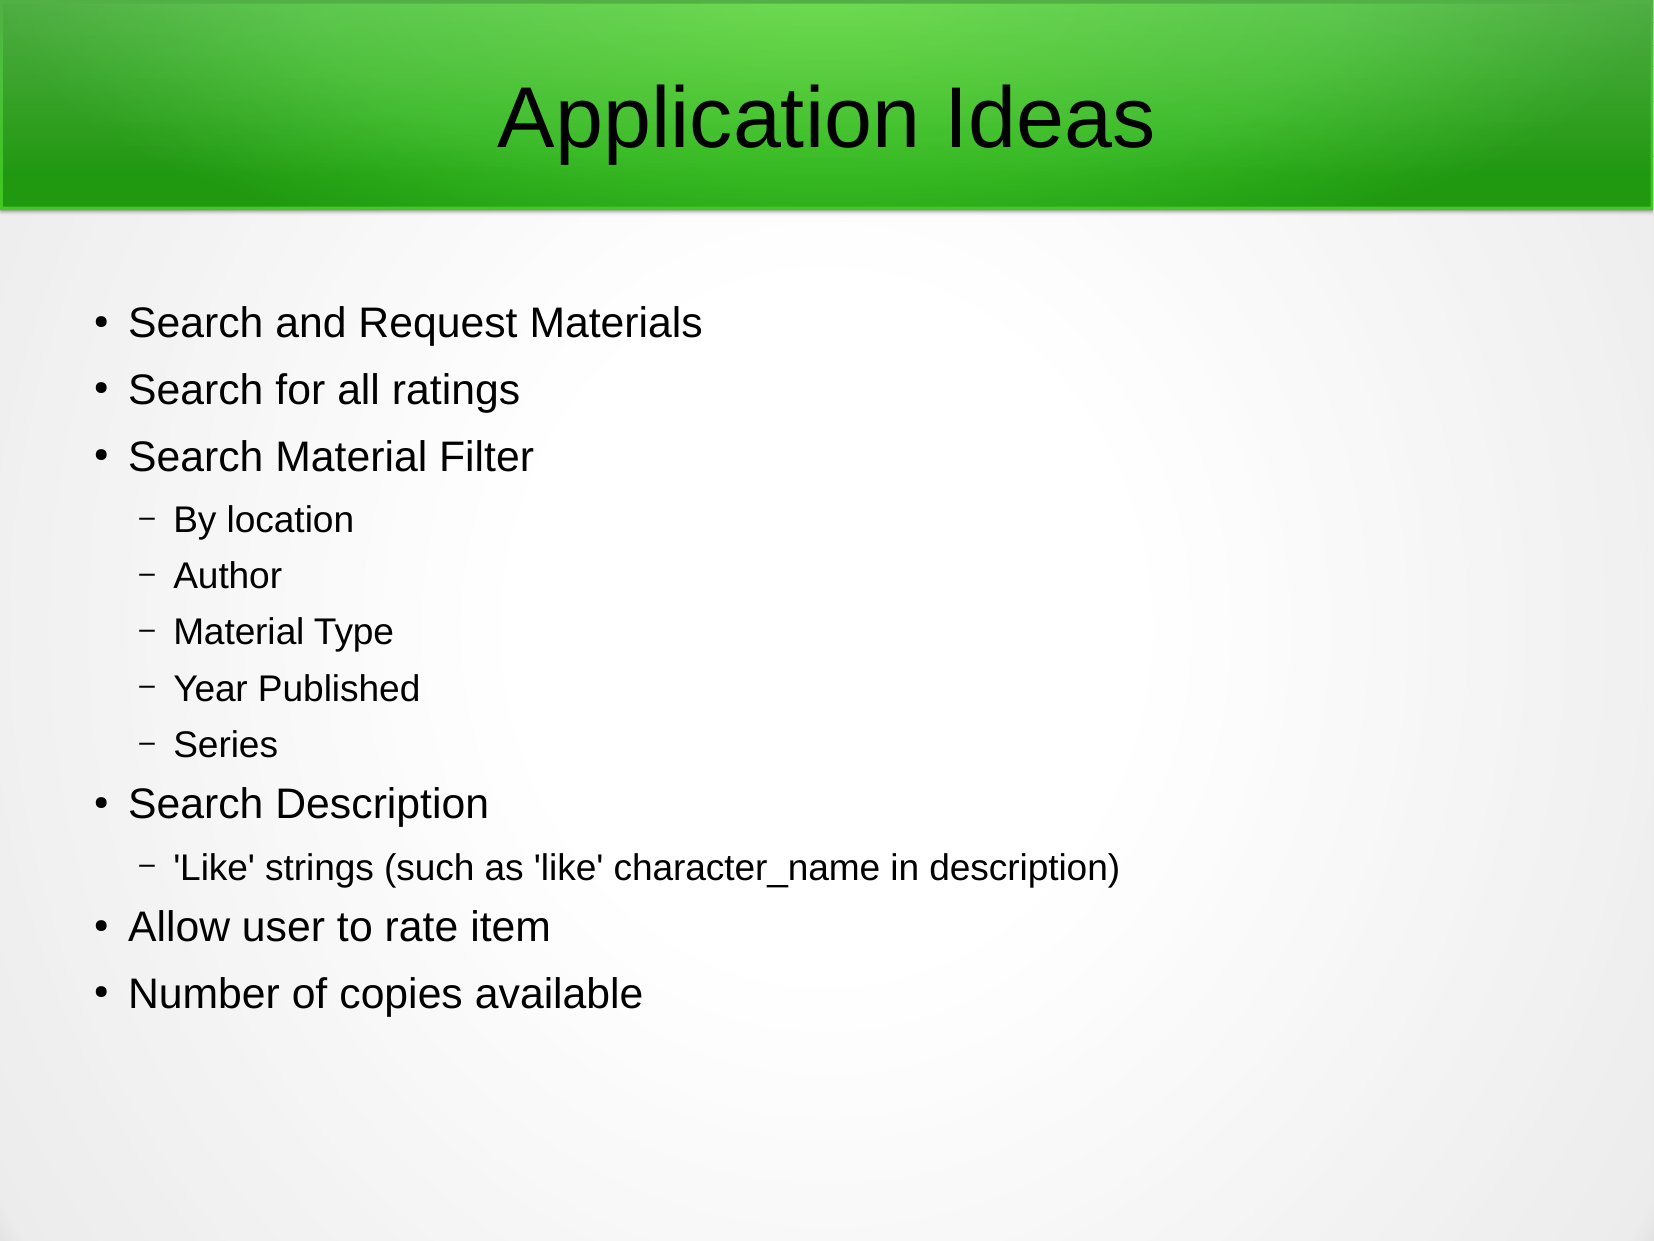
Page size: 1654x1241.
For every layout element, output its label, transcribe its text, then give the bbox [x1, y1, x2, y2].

list Search and Request Materials Search for all ratings Search Material Filter By location Author Material Type Year Published Series Search Description 'Like' strings (such as 'like' character_name in description) Allow user to rate item Number of copies available [82, 299, 1571, 1019]
title Application Ideas [82, 47, 1571, 189]
